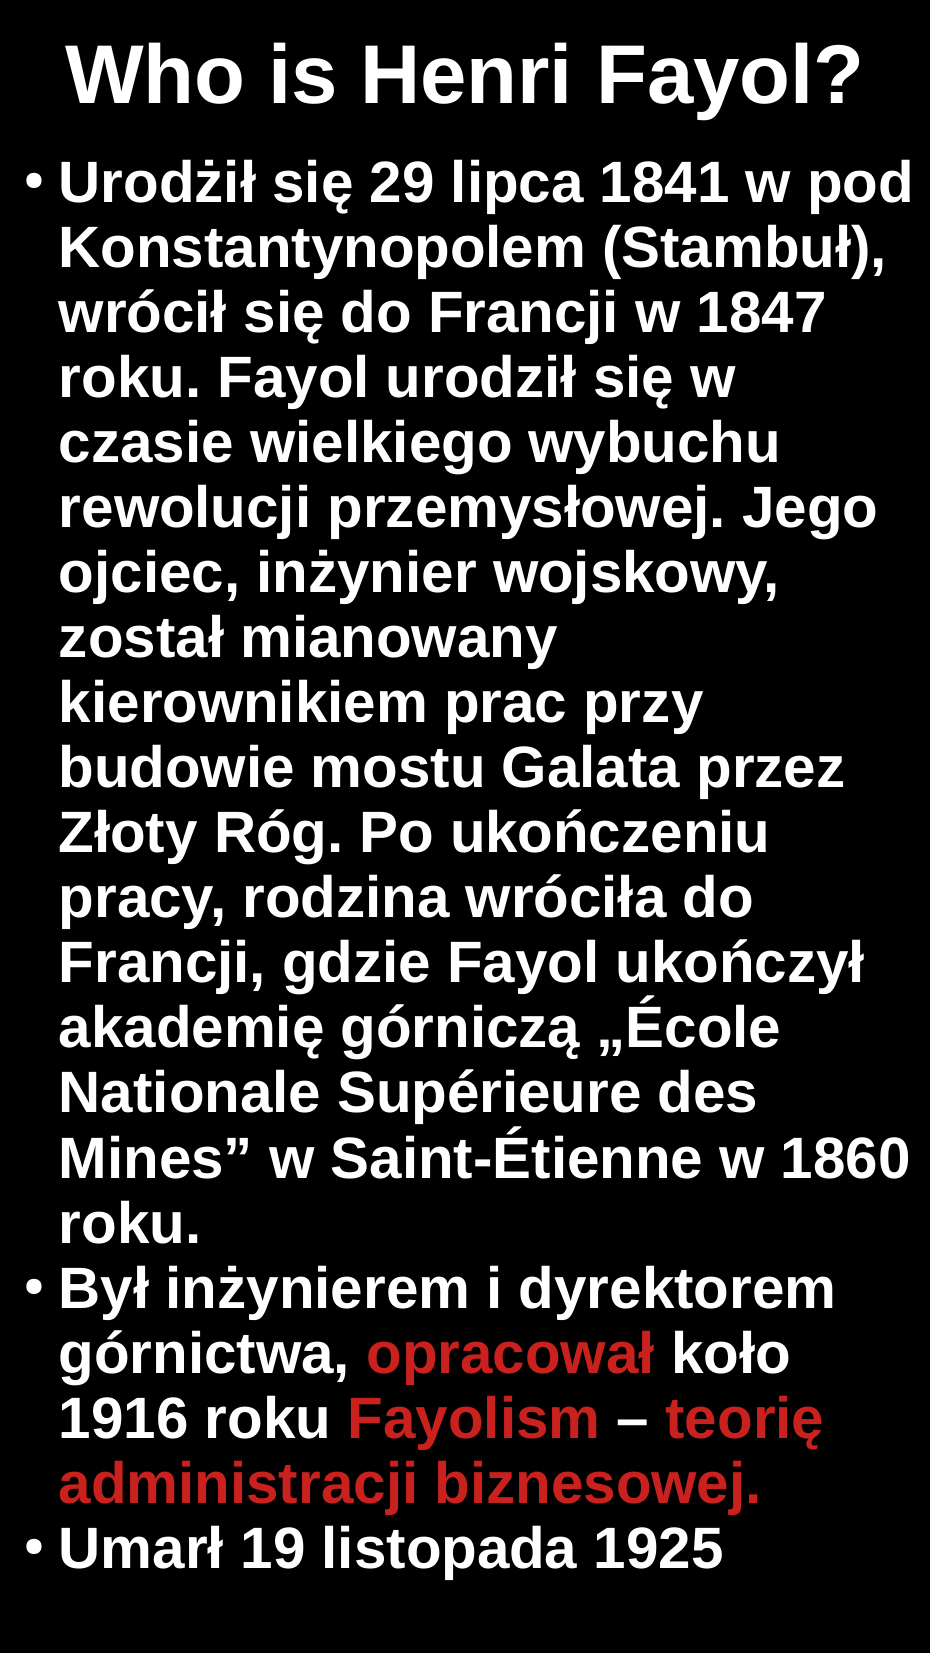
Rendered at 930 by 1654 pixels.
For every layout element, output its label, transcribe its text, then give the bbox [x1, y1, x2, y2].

title Who is Henri Fayol? [0, 0, 930, 151]
subtitle Urodżił się 29 lipca 1841 w pod Konstantynopolem (Stambuł), wrócił się do Francji w 1847 roku. Fayol urodził się w czasie wielkiego wybuchu rewolucji przemysłowej. Jego ojciec, inżynier wojskowy, został mianowany kierownikiem prac przy budowie mostu Galata przez Złoty Róg. Po ukończeniu pracy, rodzina wróciła do Francji, gdzie Fayol ukończył akademię górniczą „École Nationale Supérieure des Mines” w Saint-Étienne w 1860 roku. Był inżynierem i dyrektorem górnictwa, opracował koło 1916 roku Fayolism – teorię administracji biznesowej. Umarł 19 listopada 1925 [23, 150, 917, 1618]
